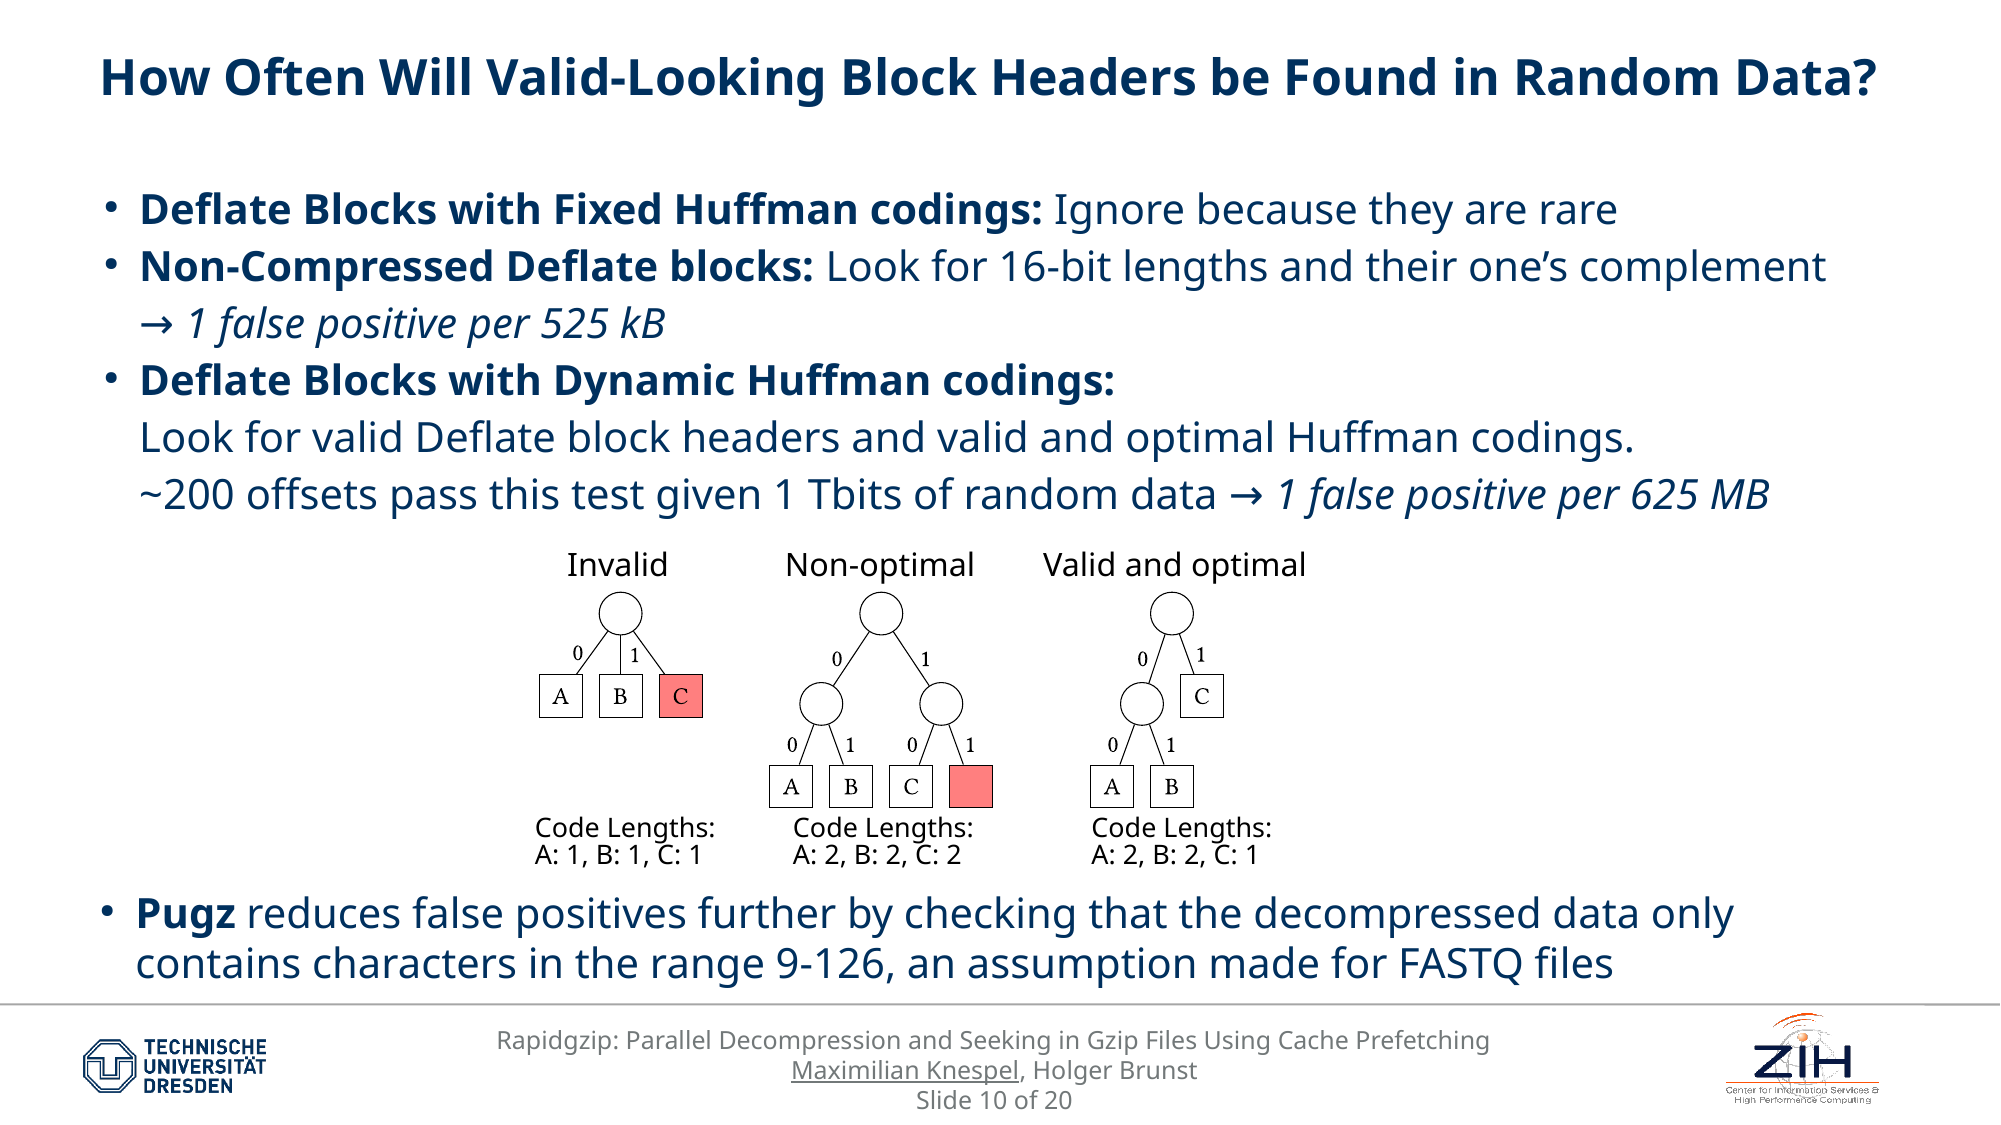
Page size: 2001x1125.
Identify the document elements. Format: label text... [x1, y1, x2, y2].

list Pugz reduces false positives further by checking that the decompressed data only contains characters in the range 9-126, an assumption made for FASTQ files [99, 887, 1865, 1022]
picture [534, 585, 1304, 869]
text_box Deflate Blocks with Fixed Huffman codings: Ignore because they are rare Non-Compressed Deflate blocks: Look for 16-bit lengths and their one’s complement → 1 false positive per 525 kB Deflate Blocks with Dynamic Huffman codings: Look for valid Deflate block headers and valid and optimal Huffman codings. ~200 offsets pass this test given 1 Tbits of random data → 1 false positive per 625 MB [89, 172, 1848, 585]
picture [83, 1039, 266, 1093]
title How Often Will Valid-Looking Block Headers be Found in Random Data? [99, 44, 1900, 233]
picture [1726, 1013, 1879, 1104]
